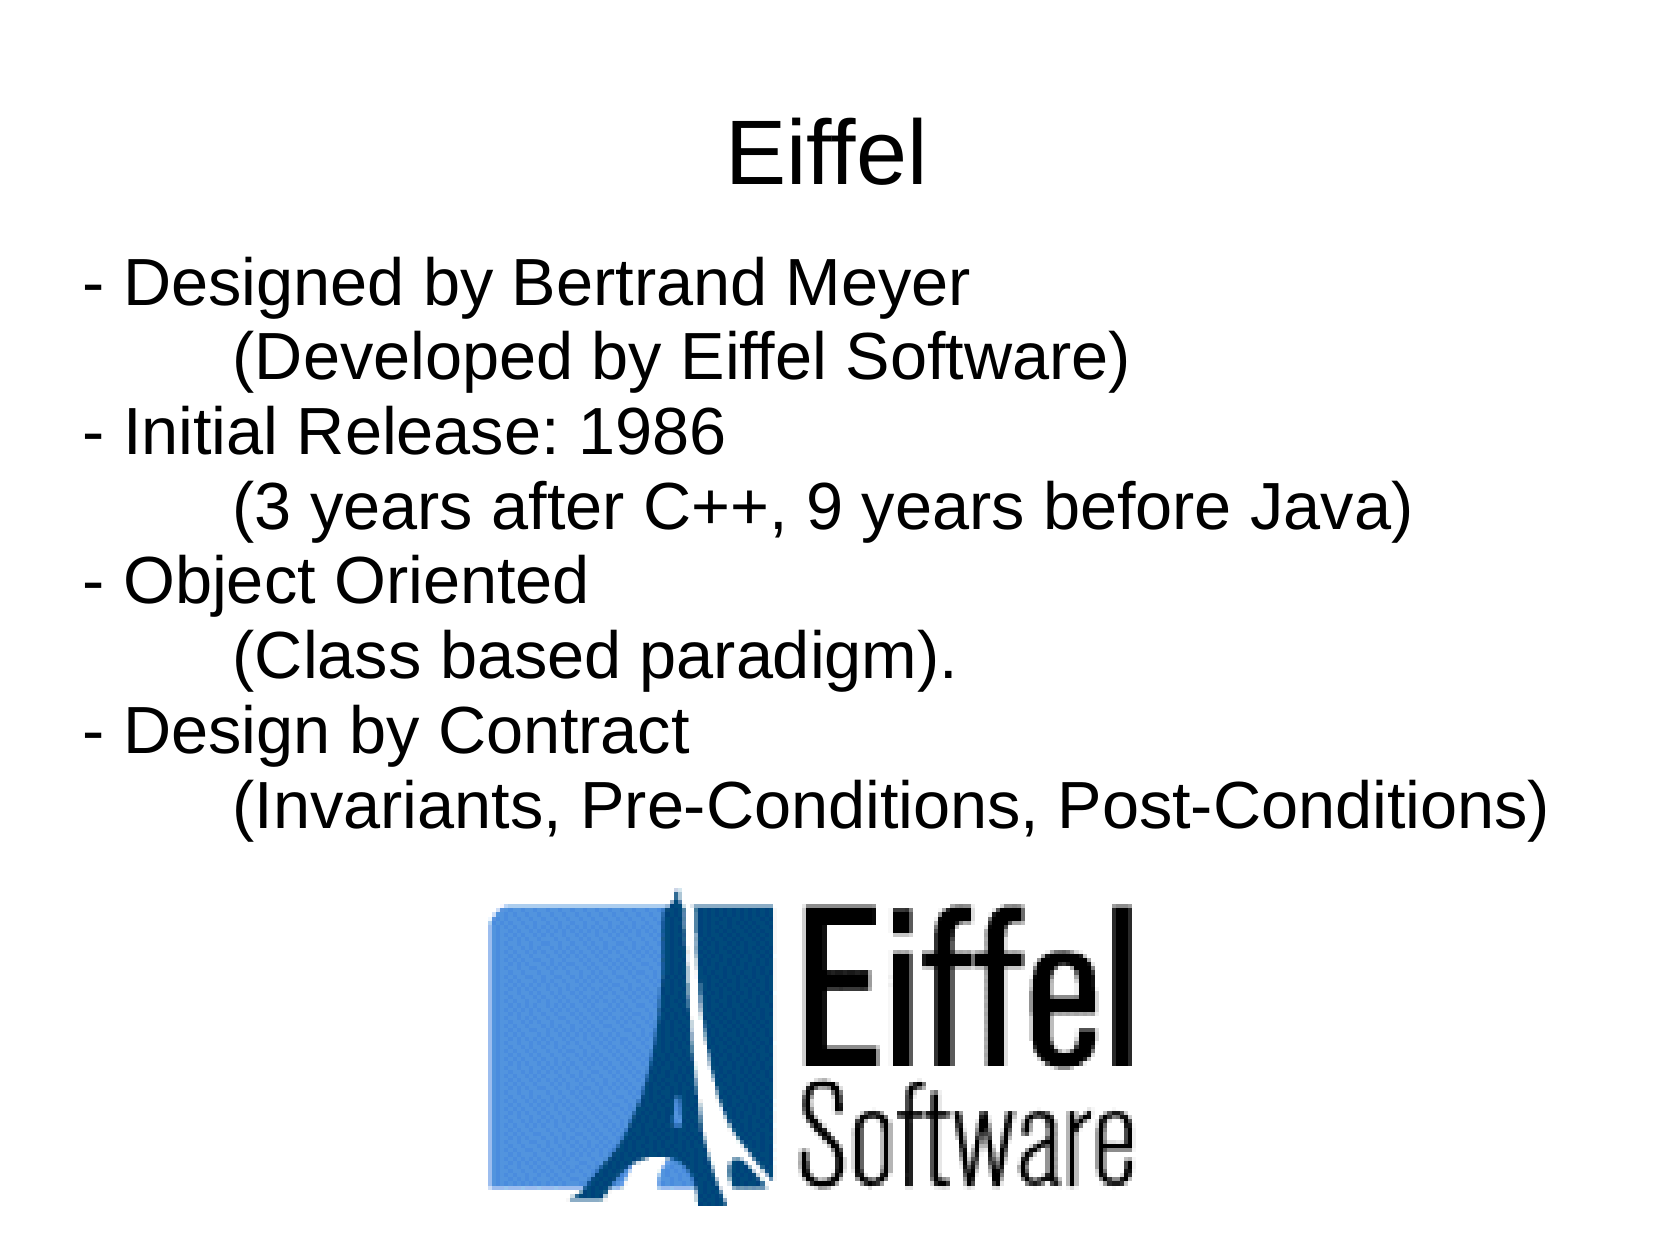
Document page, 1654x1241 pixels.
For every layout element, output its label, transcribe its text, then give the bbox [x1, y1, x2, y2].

picture [480, 886, 1141, 1216]
subtitle - Designed by Bertrand Meyer (Developed by Eiffel Software) - Initial Release: 1986 (3 years after C++, 9 years before Java) - Object Oriented (Class based paradigm). - Design by Contract (Invariants, Pre-Conditions, Post-Conditions) [82, 244, 1571, 886]
title Eiffel [82, 49, 1571, 244]
